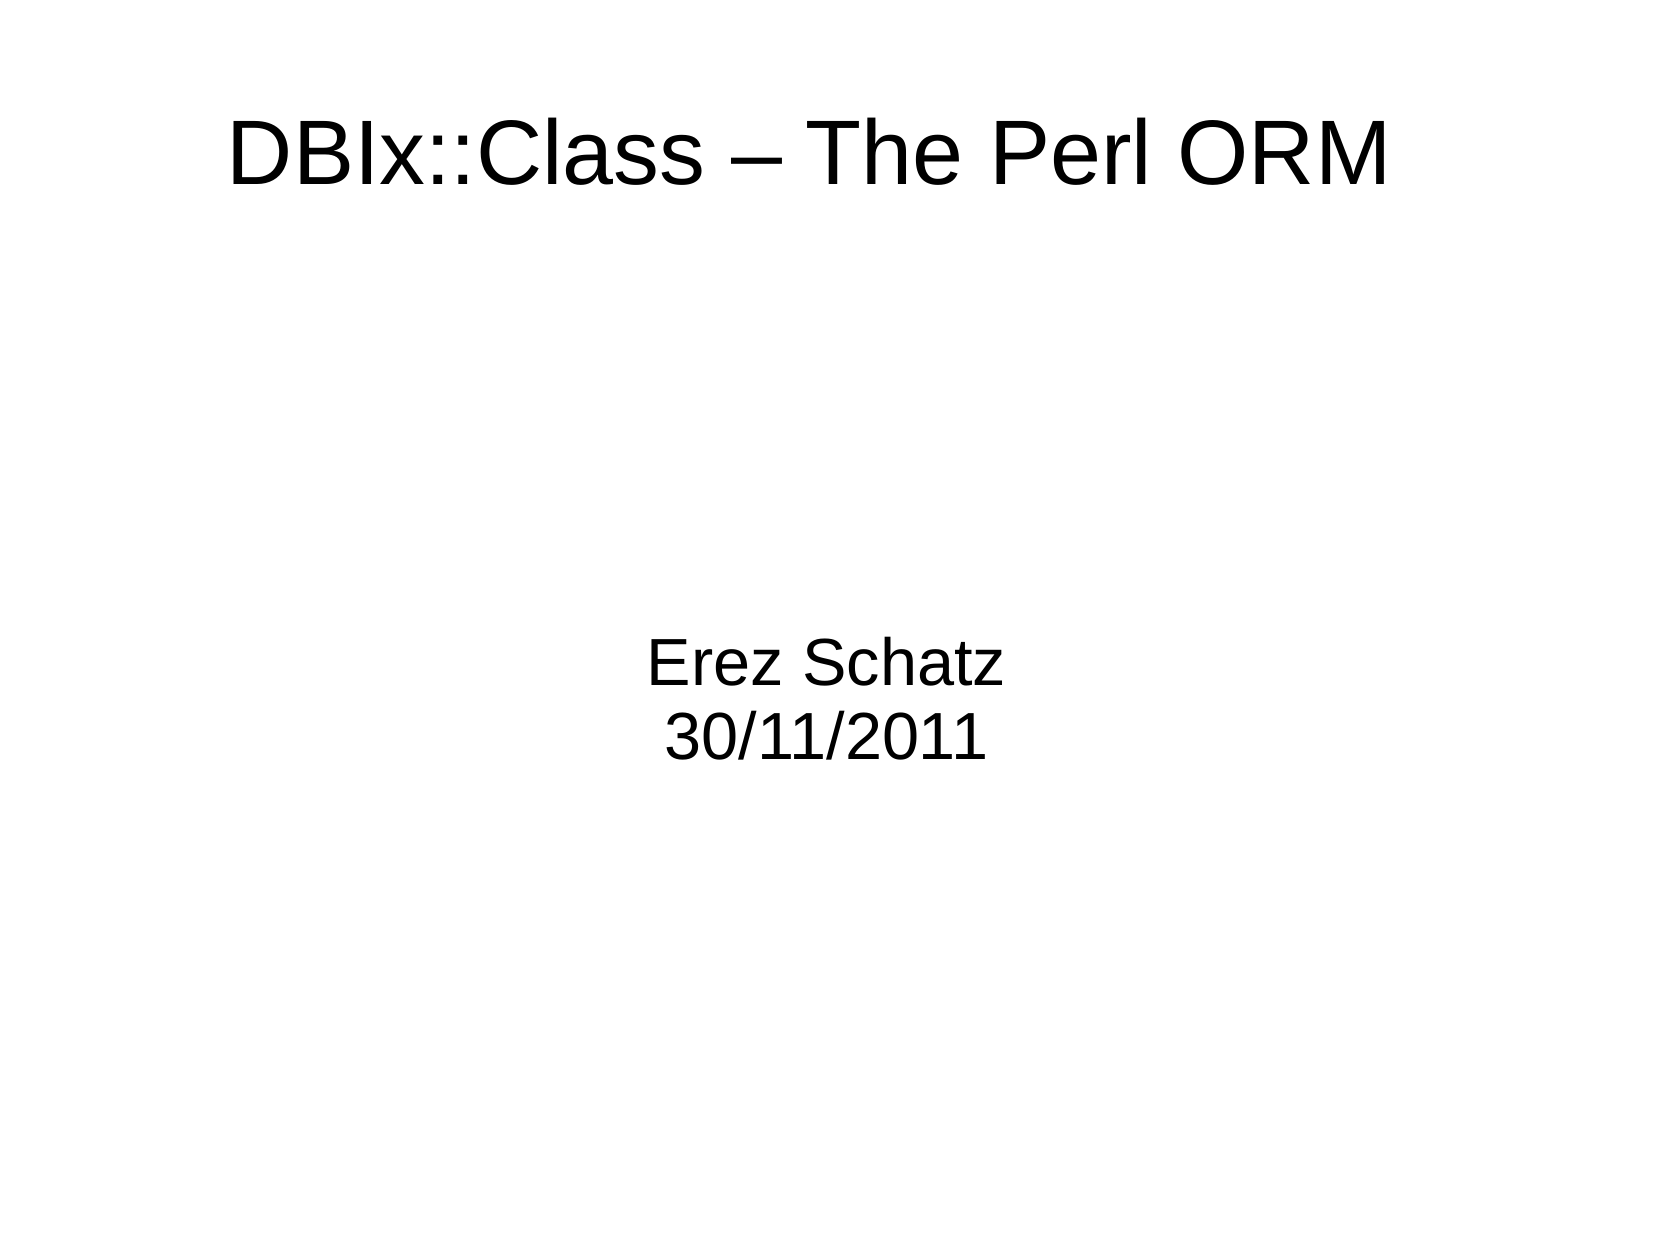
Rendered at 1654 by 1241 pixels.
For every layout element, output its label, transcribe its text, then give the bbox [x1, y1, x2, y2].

subtitle Erez Schatz 30/11/2011 [82, 290, 1571, 1109]
title DBIx::Class – The Perl ORM [82, 49, 1571, 257]
